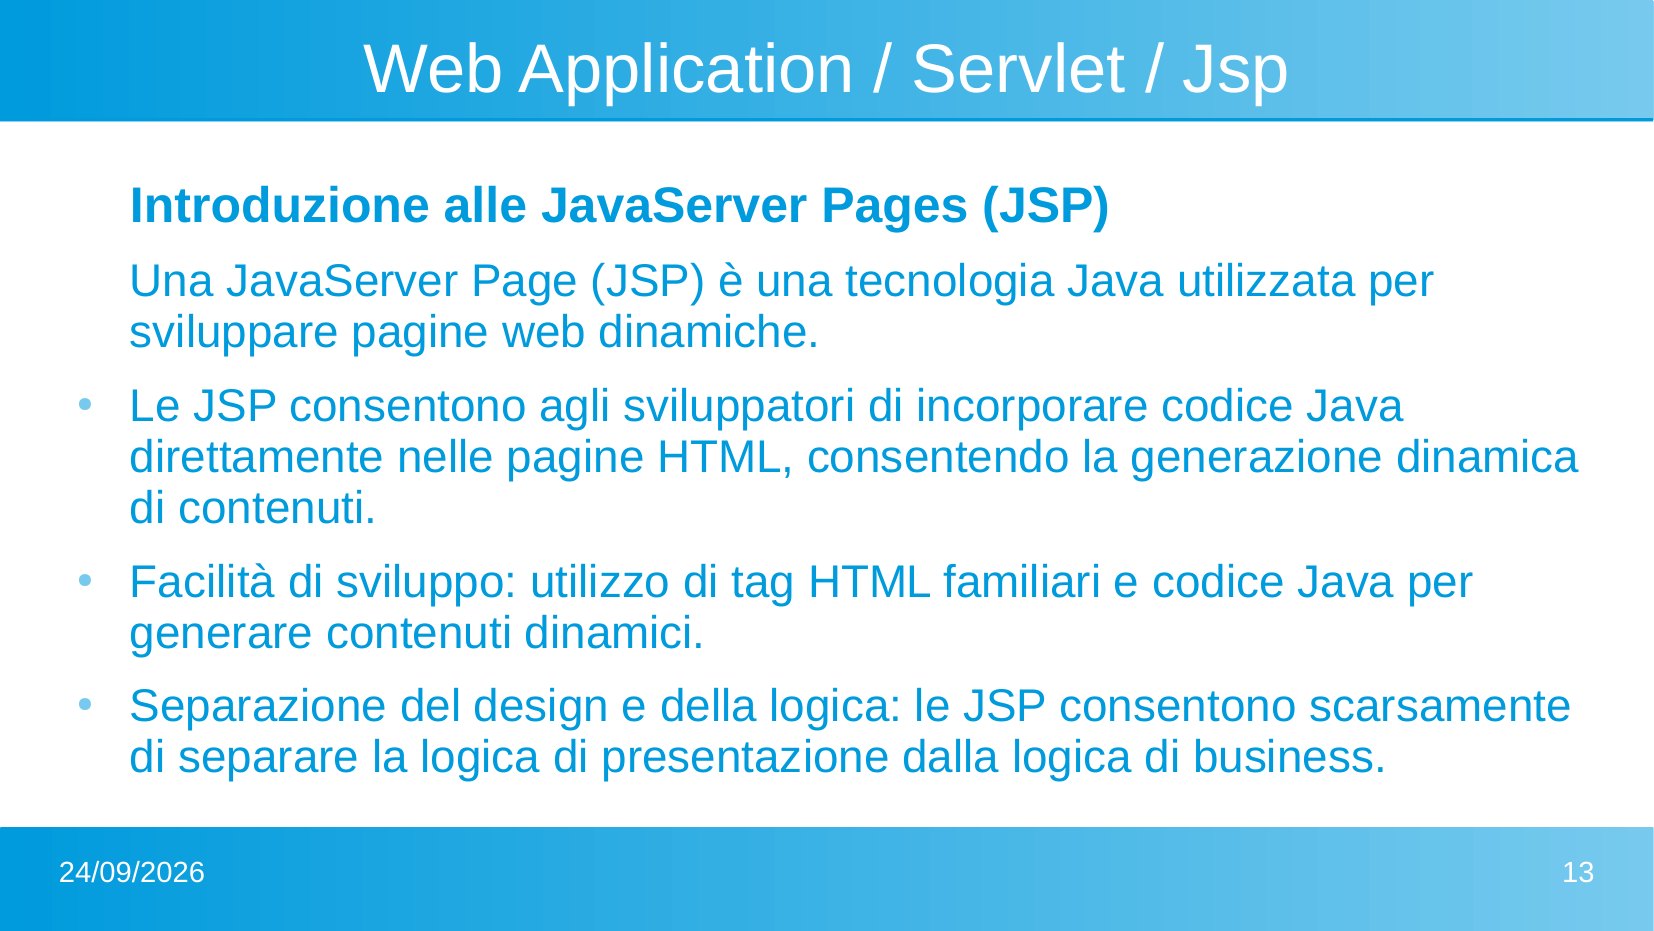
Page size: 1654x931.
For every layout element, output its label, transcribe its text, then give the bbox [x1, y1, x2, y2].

title Web Application / Servlet / Jsp [59, 29, 1595, 108]
list Introduzione alle JavaServer Pages (JSP) Una JavaServer Page (JSP) è una tecnologia Java utilizzata per sviluppare pagine web dinamiche. Le JSP consentono agli sviluppatori di incorporare codice Java direttamente nelle pagine HTML, consentendo la generazione dinamica di contenuti. Facilità di sviluppo: utilizzo di tag HTML familiari e codice Java per generare contenuti dinamici. Separazione del design e della logica: le JSP consentono scarsamente di separare la logica di presentazione dalla logica di business. [59, 177, 1595, 768]
